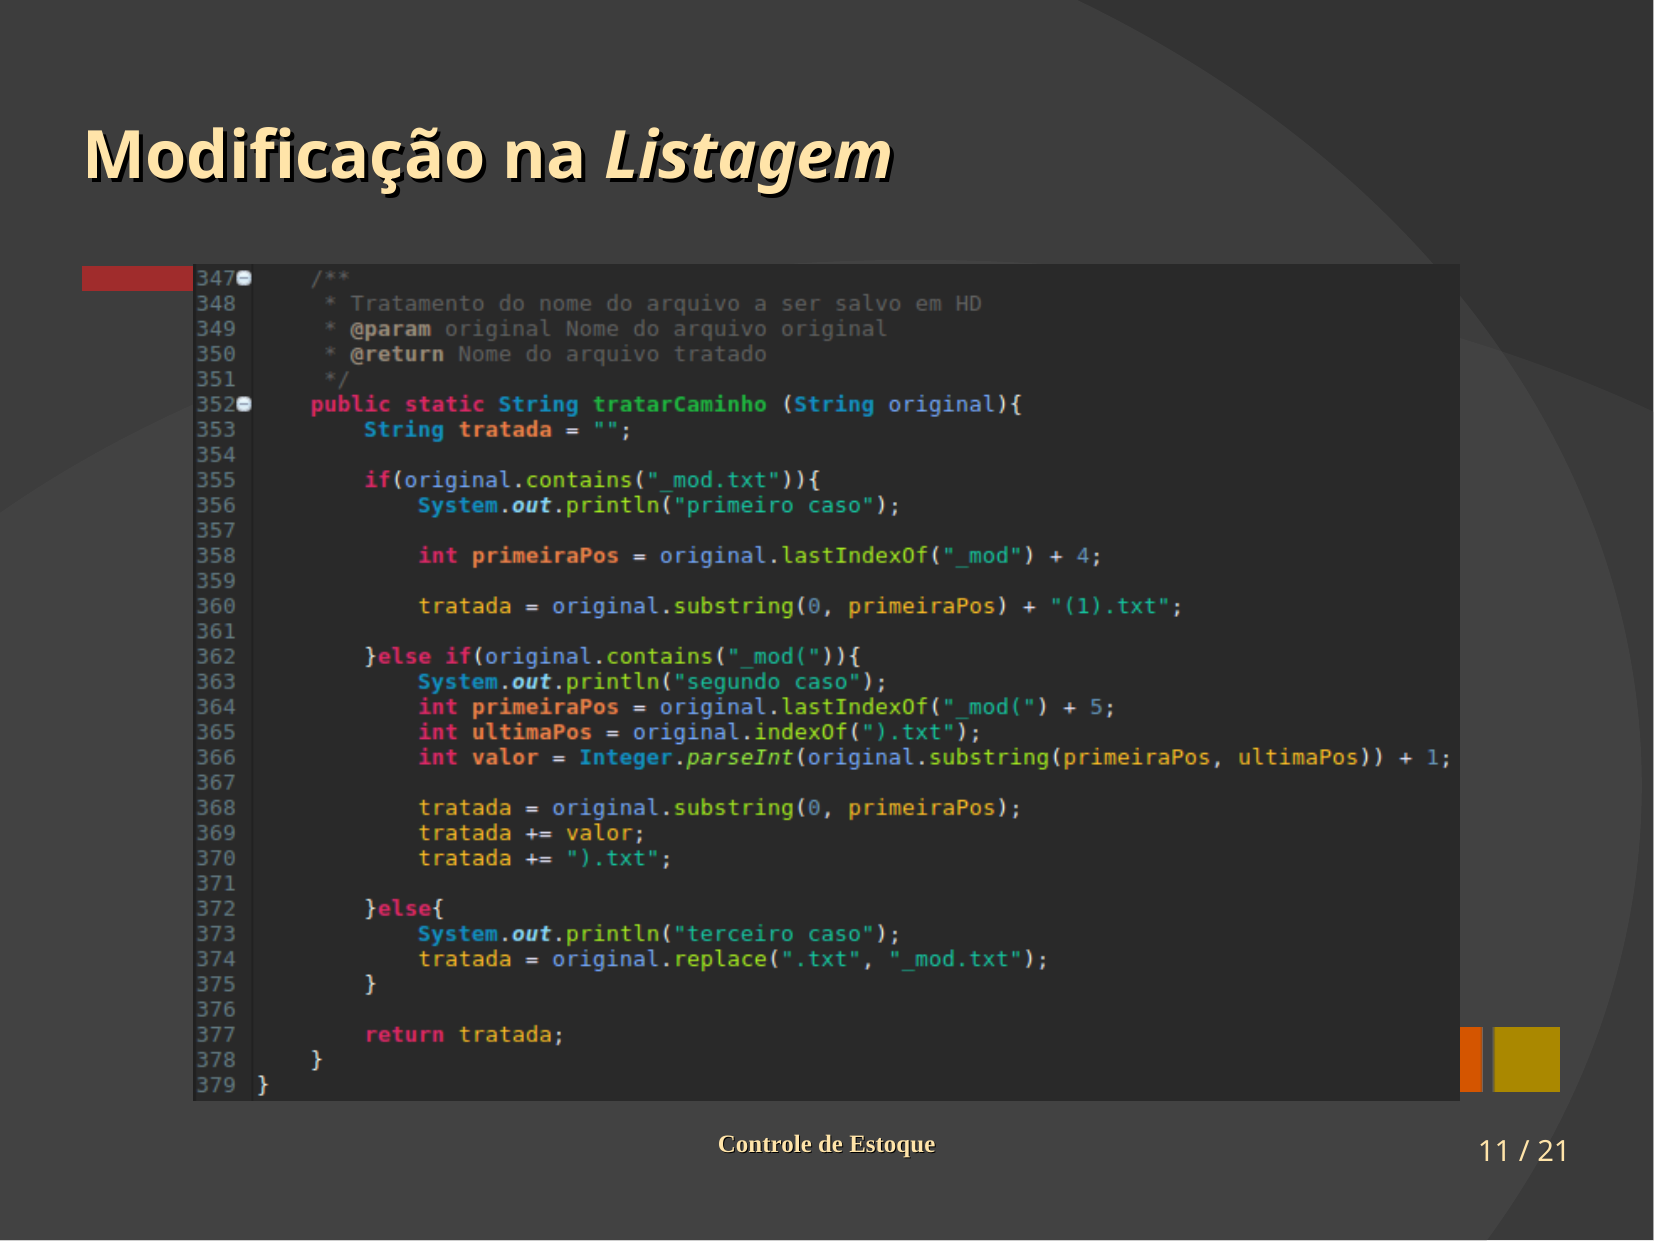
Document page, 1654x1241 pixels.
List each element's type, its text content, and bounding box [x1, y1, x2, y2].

title Modificação na Listagem [82, 49, 1571, 257]
picture [82, 264, 1560, 1101]
